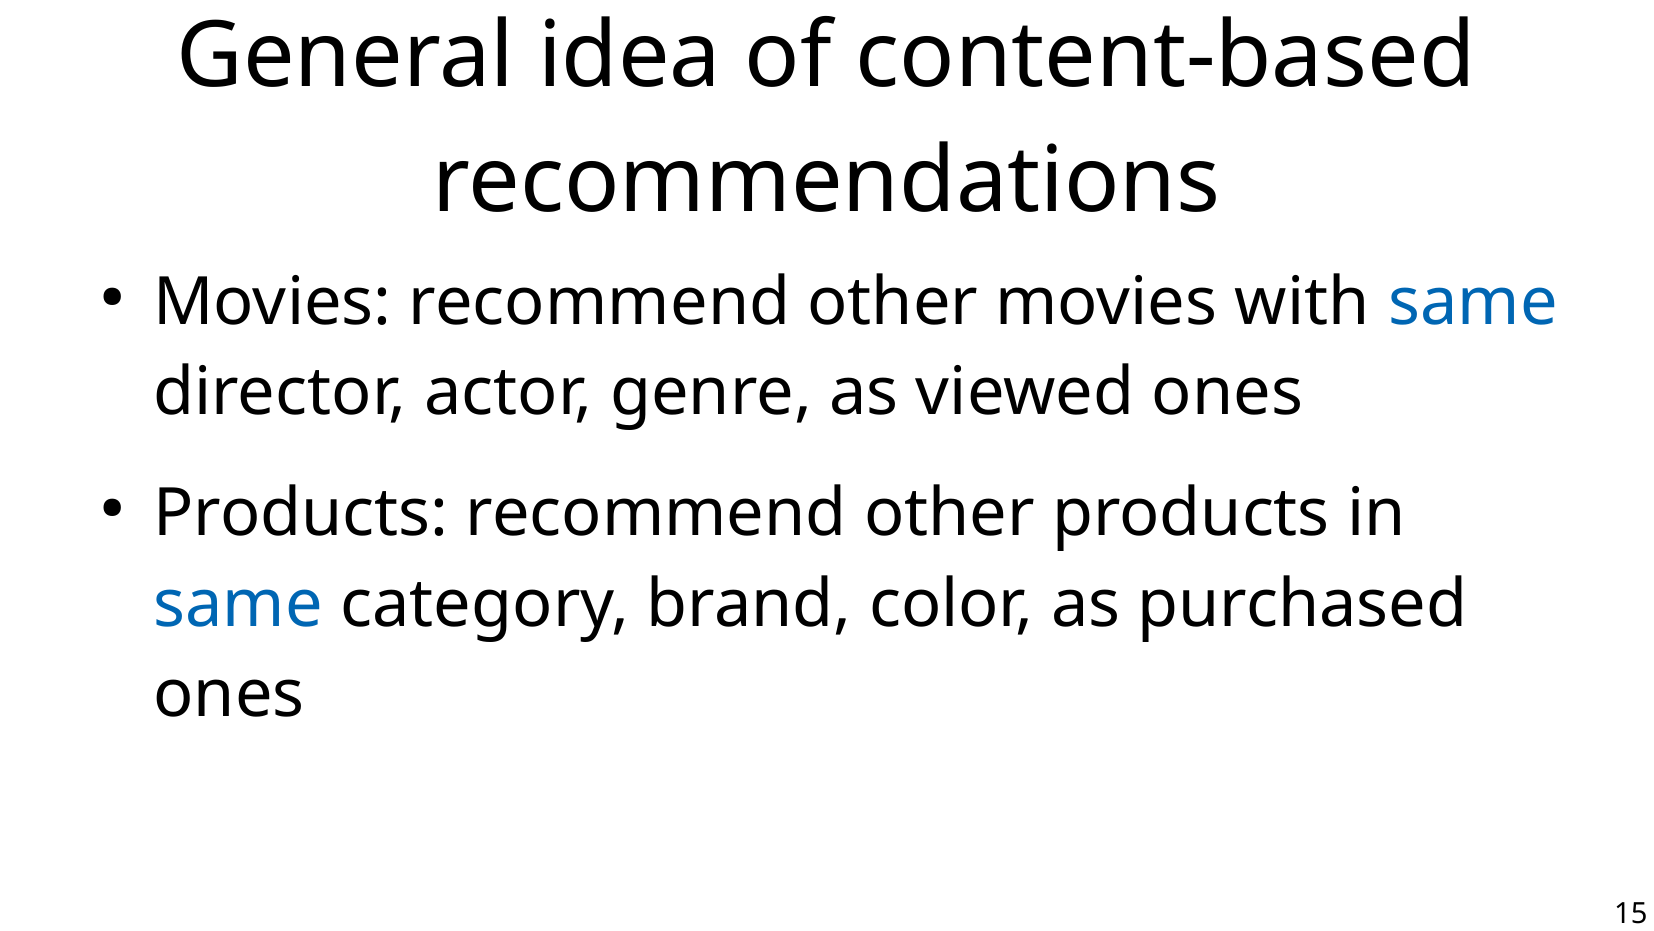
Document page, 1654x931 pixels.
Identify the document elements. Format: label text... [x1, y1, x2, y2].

list Movies: recommend other movies with same director, actor, genre, as viewed ones Products: recommend other products in same category, brand, color, as purchased ones [82, 253, 1571, 793]
title General idea of content-based recommendations [82, 1, 1571, 226]
